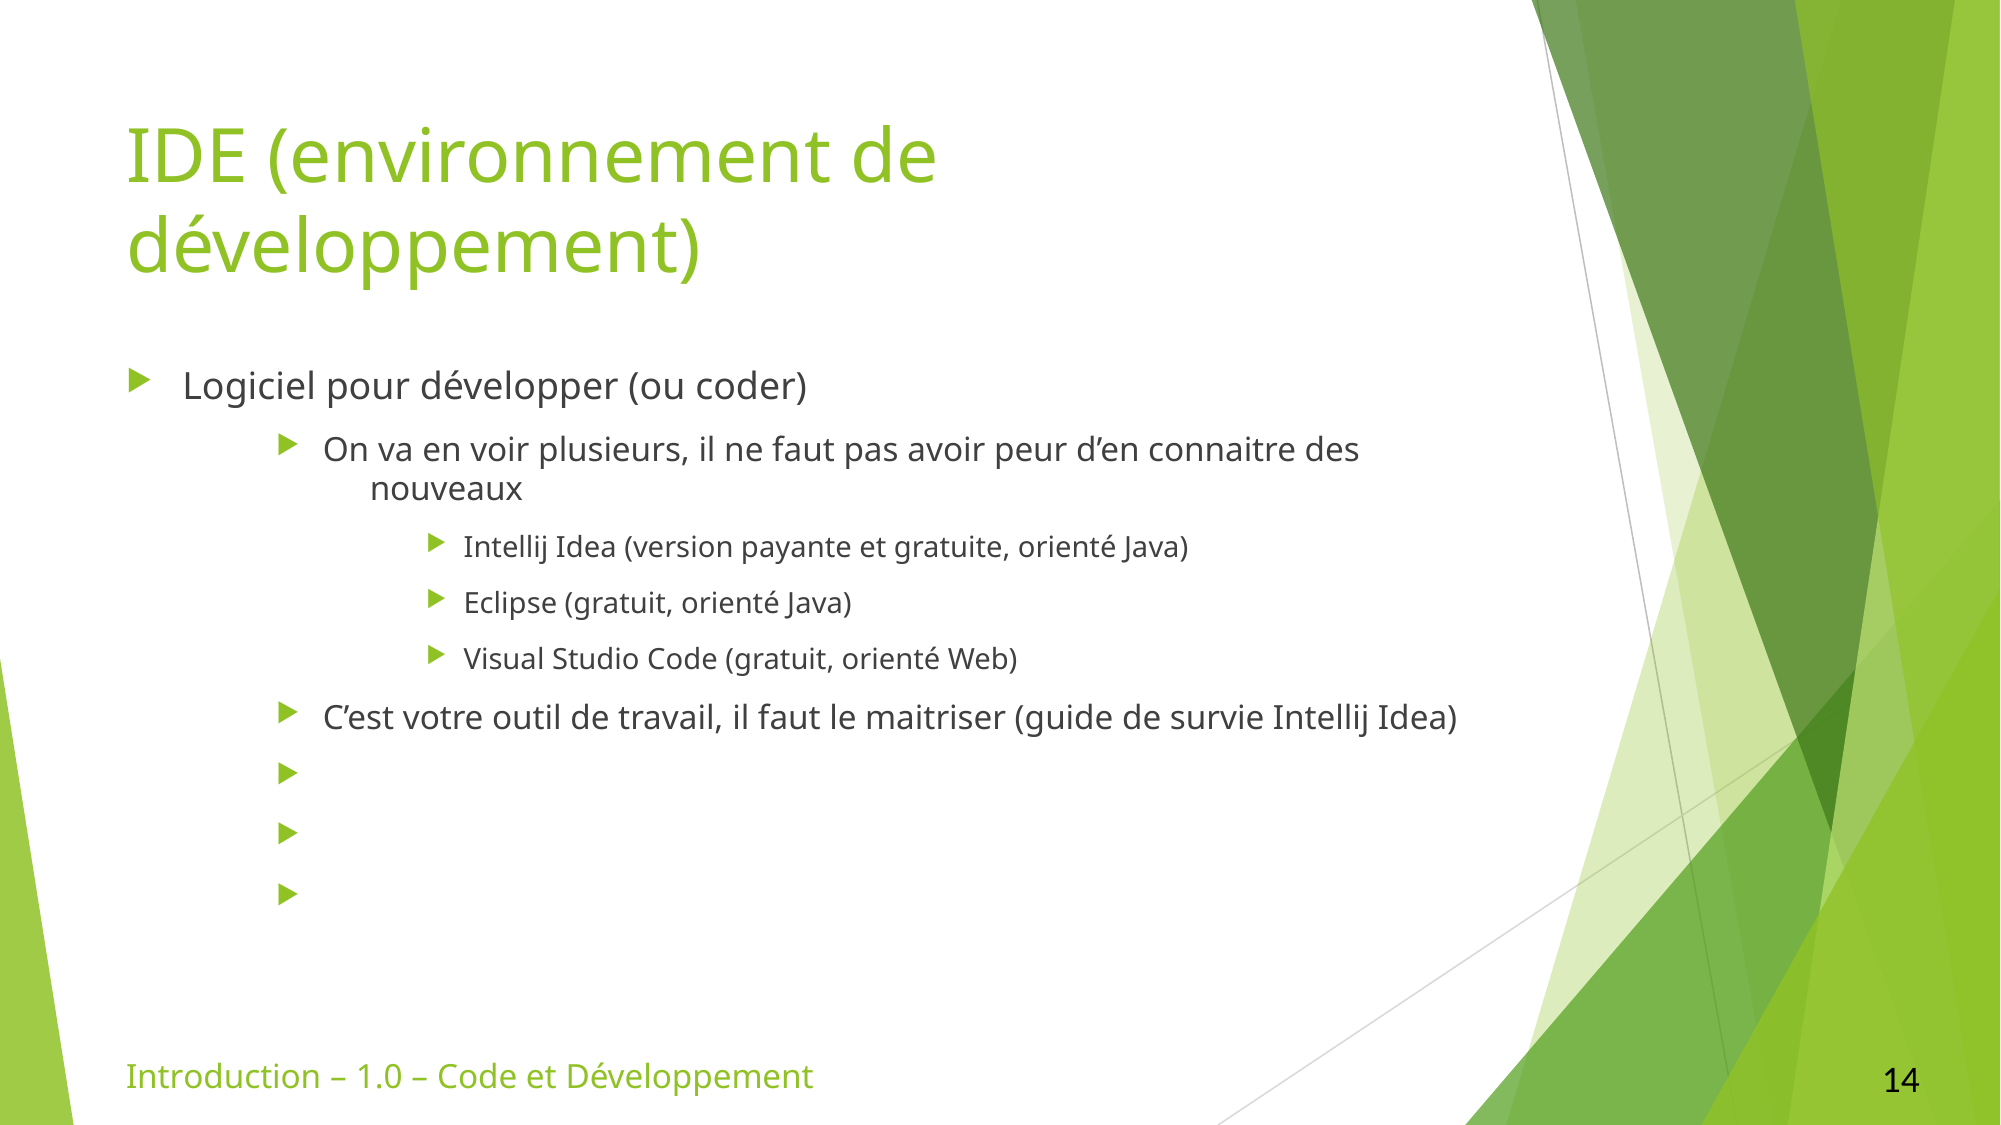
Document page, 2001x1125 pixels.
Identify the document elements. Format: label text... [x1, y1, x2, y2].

title IDE (environnement de développement) [111, 99, 1522, 317]
list Logiciel pour développer (ou coder) On va en voir plusieurs, il ne faut pas avoir peur d’en connaitre des nouveaux Intellij Idea (version payante et gratuite, orienté Java) Eclipse (gratuit, orienté Java) Visual Studio Code (gratuit, orienté Web) C’est votre outil de travail, il faut le maitriser (guide de survie Intellij Idea) [111, 354, 1522, 992]
text_box [1866, 1047, 1979, 1108]
text_box Introduction – 1.0 – Code et Développement [111, 1047, 1094, 1109]
